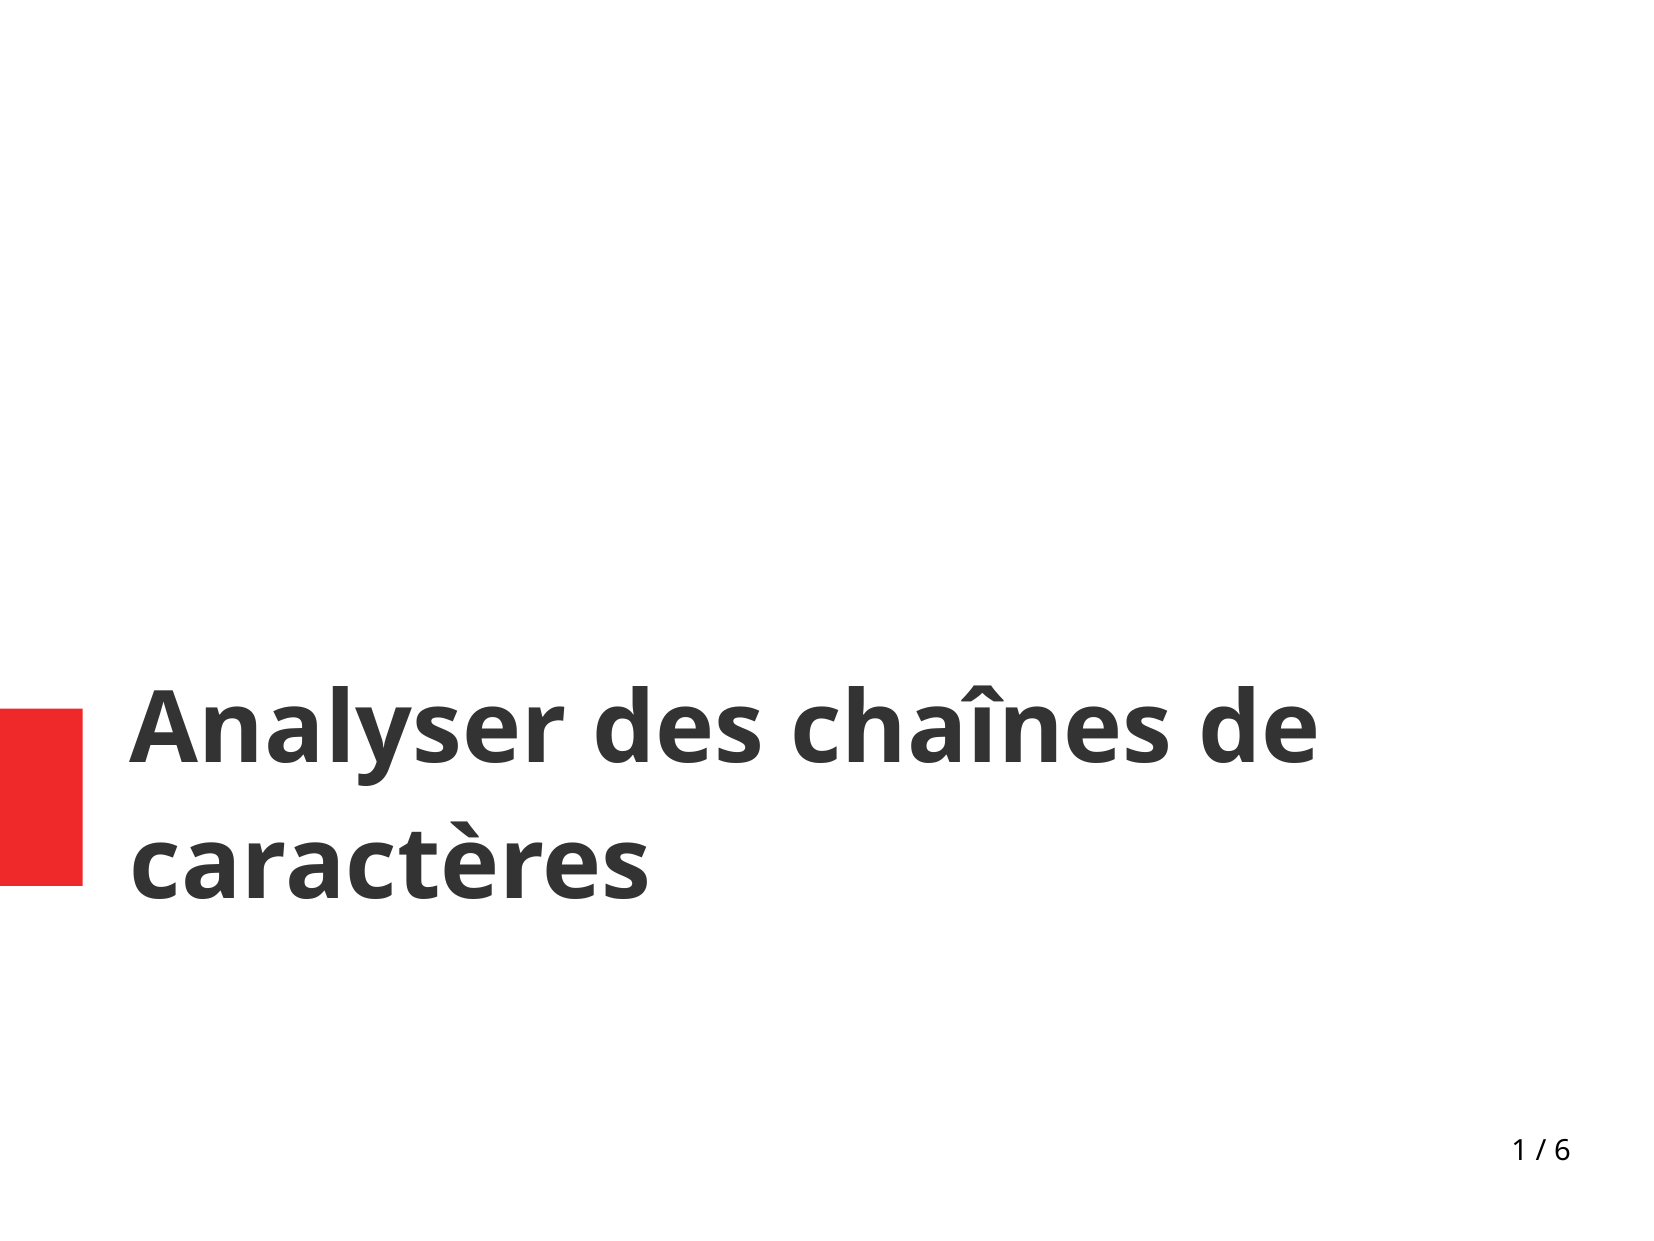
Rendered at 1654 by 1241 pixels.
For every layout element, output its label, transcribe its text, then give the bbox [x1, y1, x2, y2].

title Analyser des chaînes de caractères [129, 655, 1536, 928]
